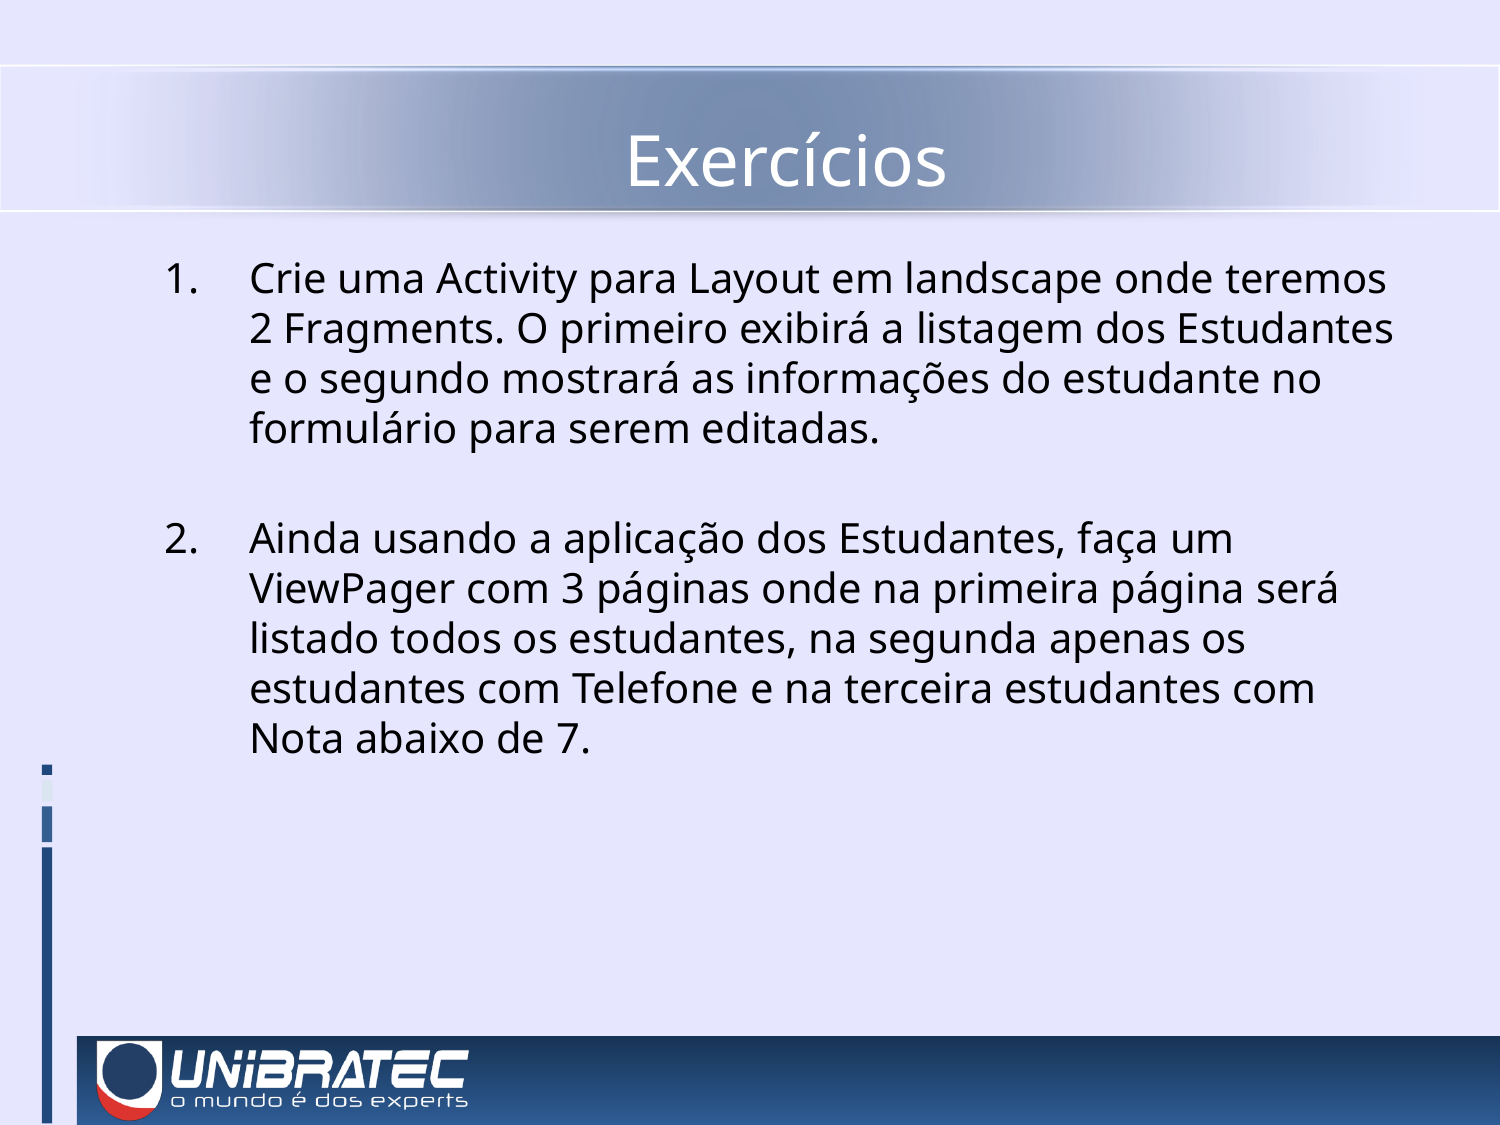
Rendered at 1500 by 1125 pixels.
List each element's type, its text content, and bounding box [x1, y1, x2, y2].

picture [0, 58, 1500, 227]
title Exercícios [150, 84, 1424, 233]
picture [96, 1040, 469, 1121]
list Crie uma Activity para Layout em landscape onde teremos 2 Fragments. O primeiro exibirá a listagem dos Estudantes e o segundo mostrará as informações do estudante no formulário para serem editadas. Ainda usando a aplicação dos Estudantes, faça um ViewPager com 3 páginas onde na primeira página será listado todos os estudantes, na segunda apenas os estudantes com Telefone e na terceira estudantes com Nota abaixo de 7. [150, 243, 1424, 993]
